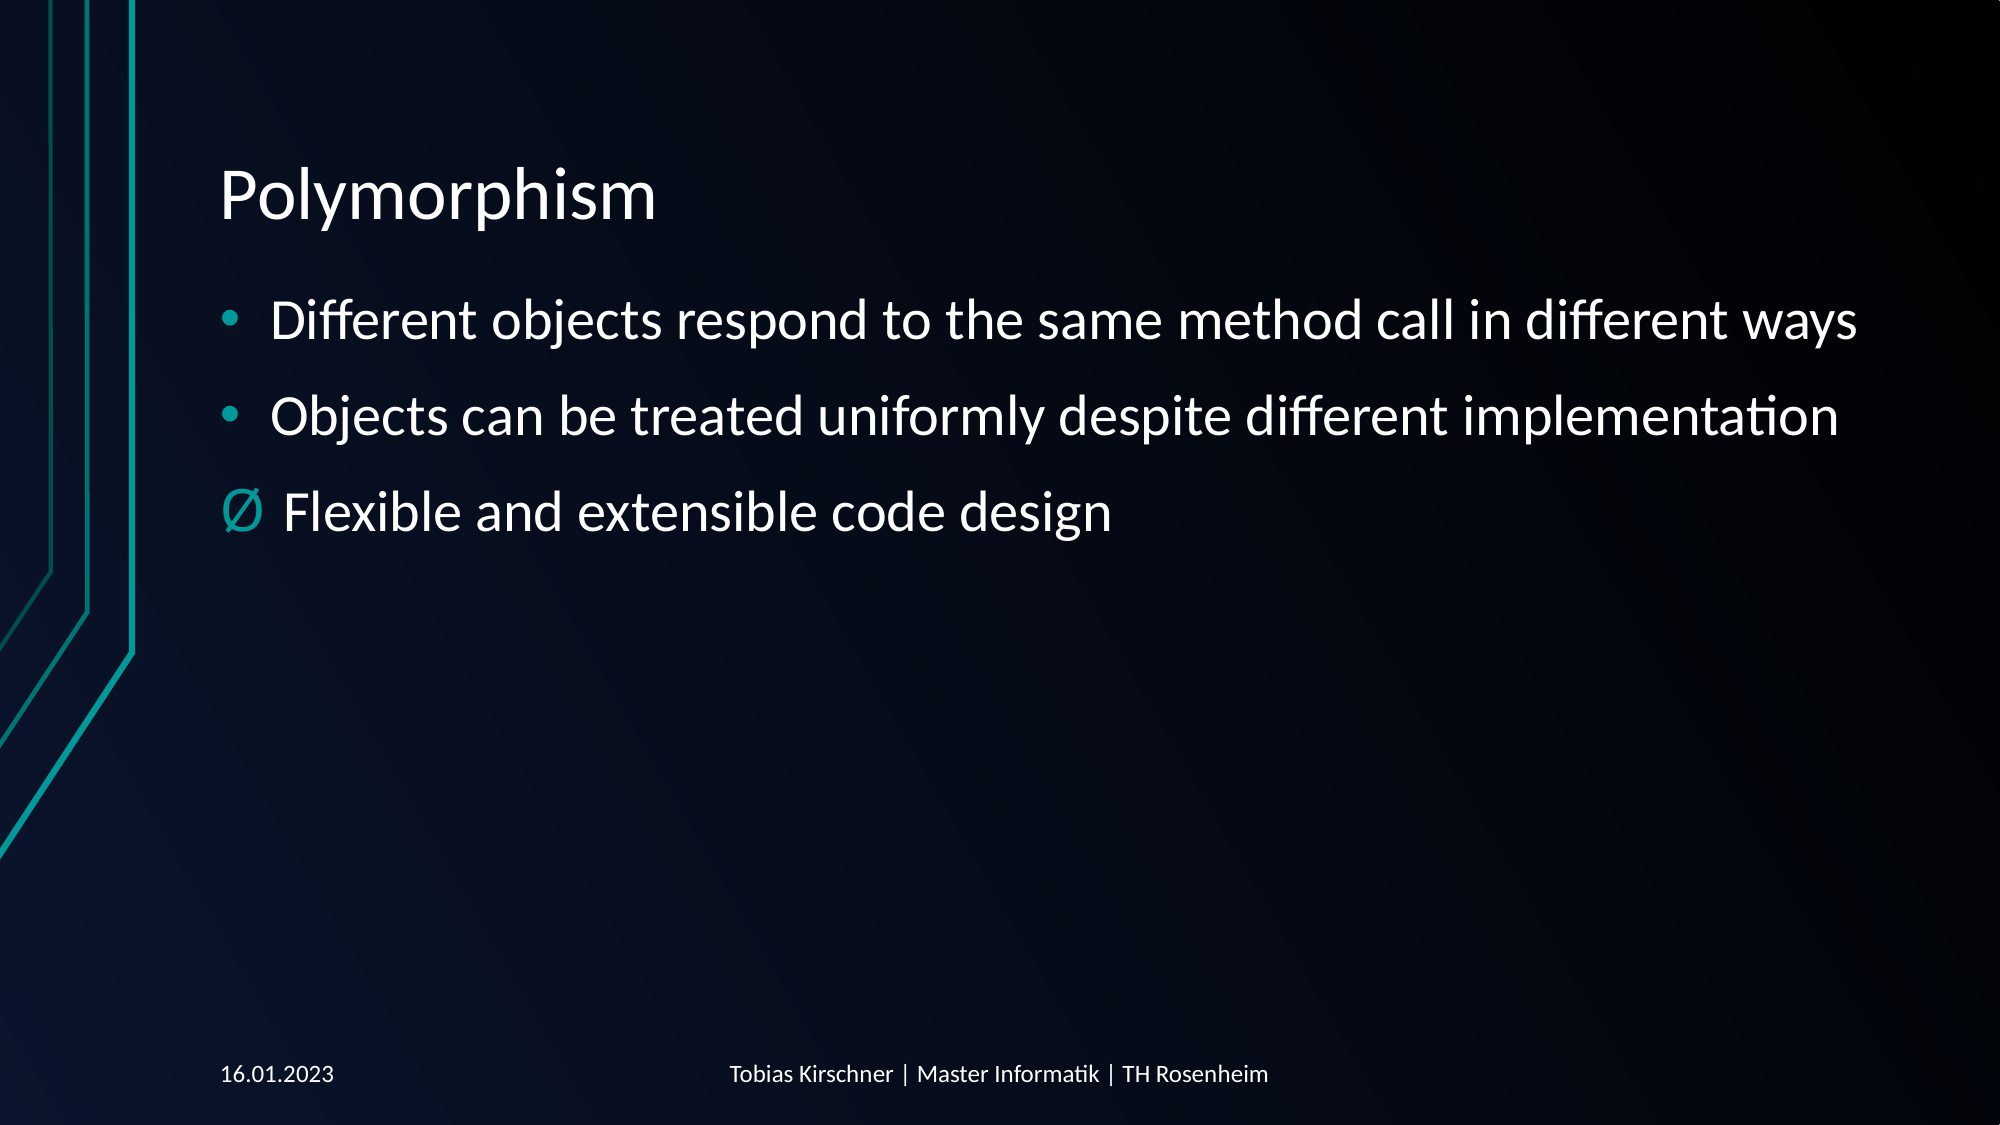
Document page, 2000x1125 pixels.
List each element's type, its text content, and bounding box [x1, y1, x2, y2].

text_box Tobias Kirschner | Master Informatik | TH Rosenheim [566, 1042, 1433, 1103]
text_box 16.01.2023 [199, 1042, 566, 1103]
list Different objects respond to the same method call in different ways Objects can be treated uniformly despite different implementation Flexible and extensible code design [199, 279, 1900, 1012]
title Polymorphism [199, 45, 1900, 246]
